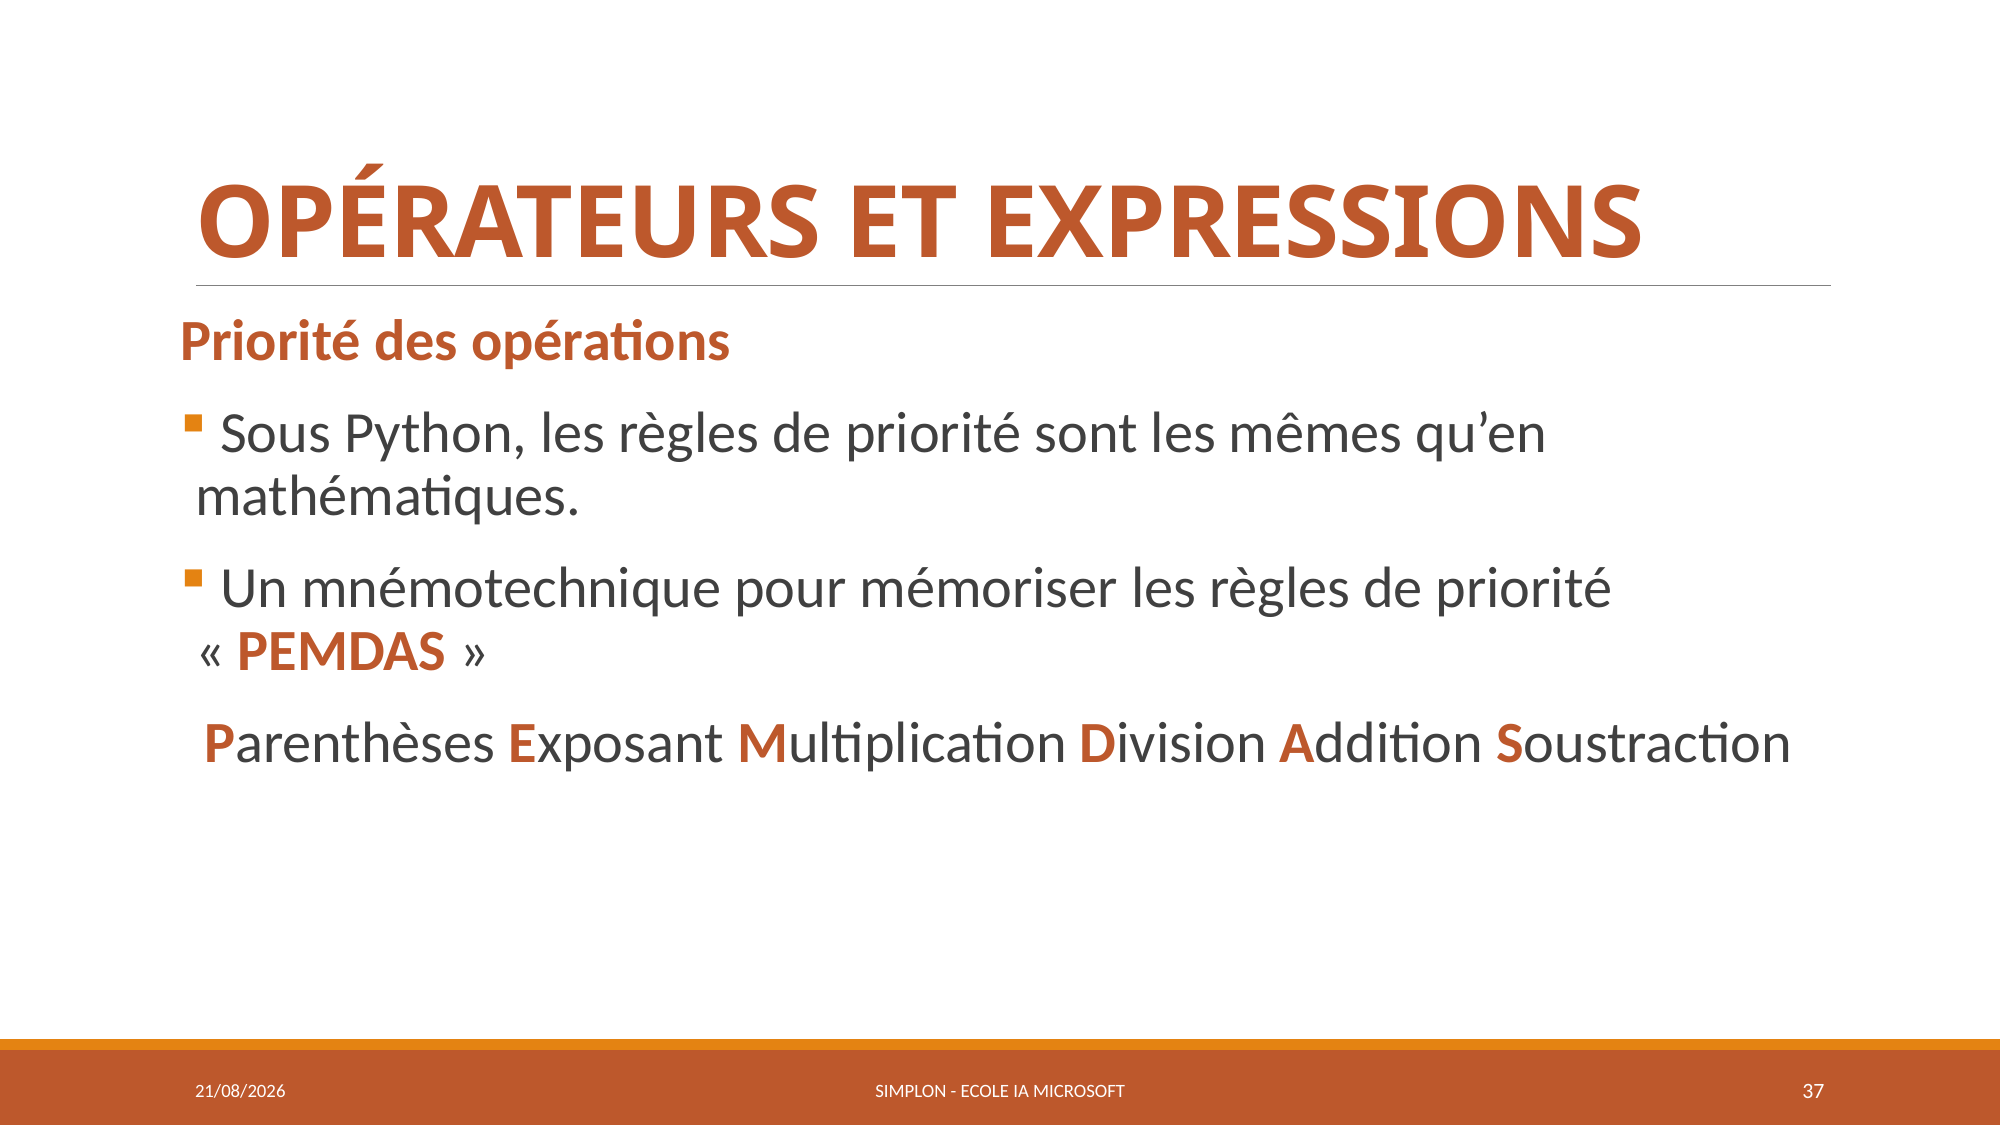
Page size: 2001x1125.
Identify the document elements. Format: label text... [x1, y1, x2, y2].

slide_number <numéro> [1624, 1059, 1840, 1120]
list Priorité des opérations Sous Python, les règles de priorité sont les mêmes qu’en mathématiques. Un mnémotechnique pour mémoriser les règles de priorité « PEMDAS » Parenthèses Exposant Multiplication Division Addition Soustraction [180, 302, 1830, 976]
title OPÉRATEURS ET EXPRESSIONS [180, 47, 1830, 285]
slide_number 16/01/2020 [180, 1059, 586, 1120]
footer Simplon - Ecole IA Microsoft [604, 1059, 1396, 1120]
